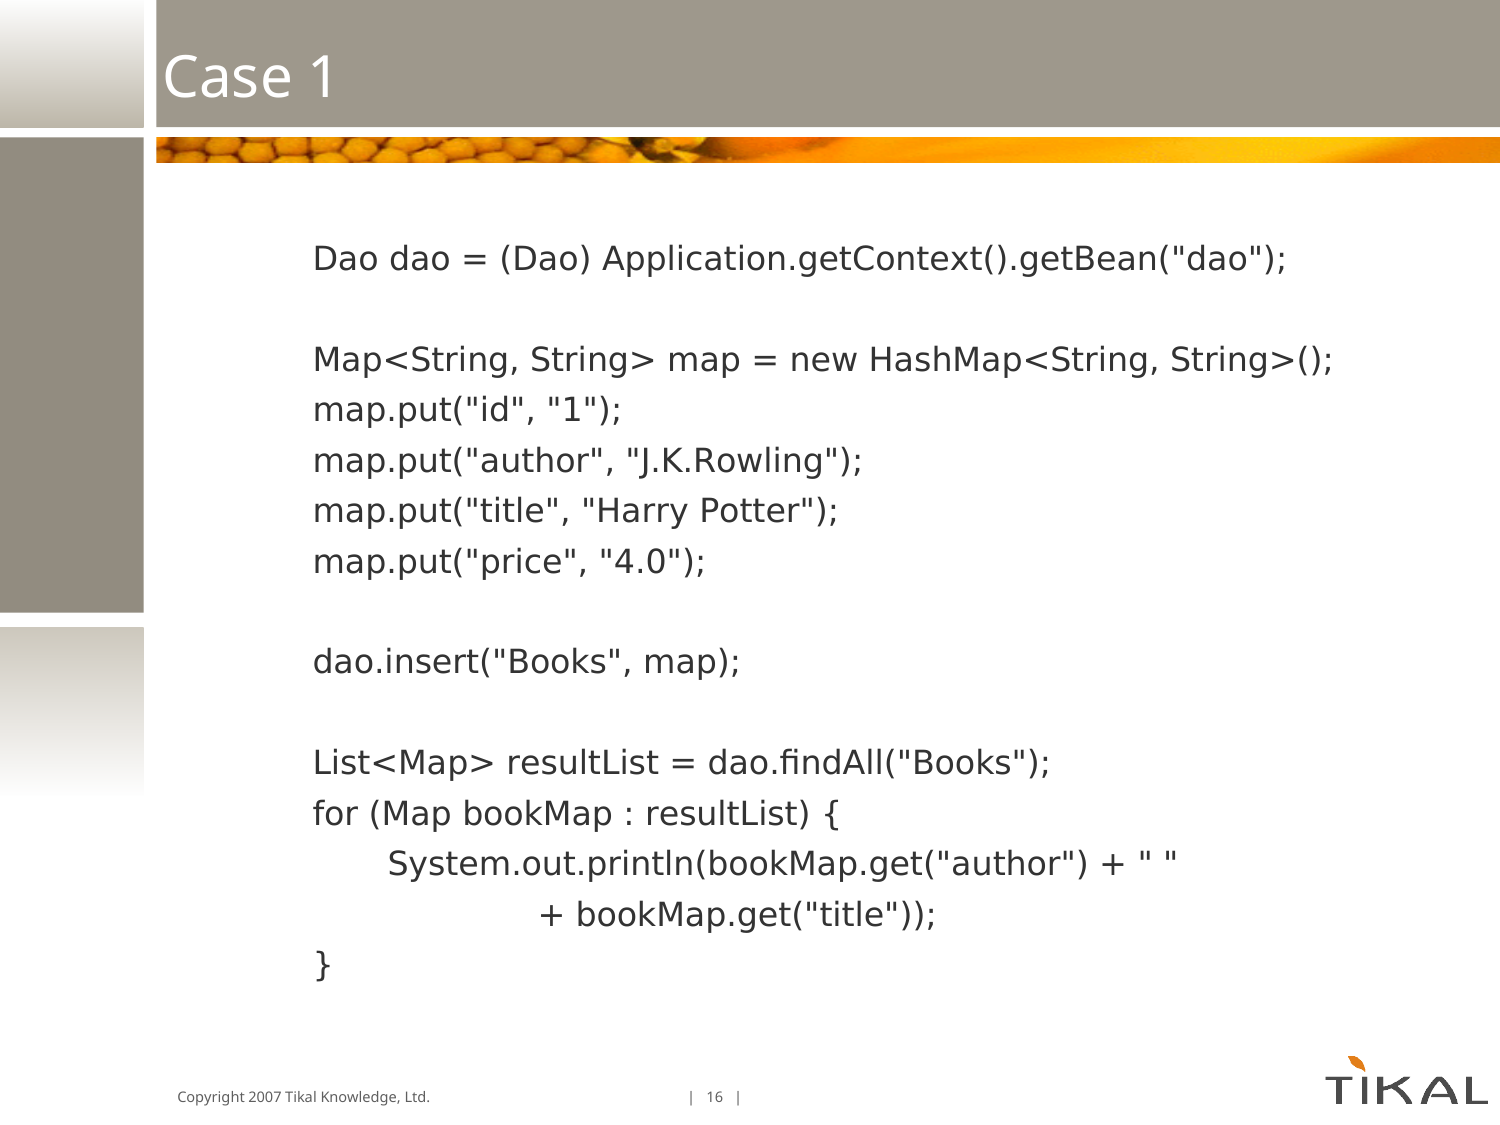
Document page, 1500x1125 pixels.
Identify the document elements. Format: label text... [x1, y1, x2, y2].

picture [1312, 1034, 1500, 1125]
picture [156, 137, 1500, 163]
title Case 1 [162, 24, 1449, 125]
subtitle Dao dao = (Dao) Application.getContext().getBean("dao"); Map<String, String> map = new HashMap<String, String>(); map.put("id", "1"); map.put("author", "J.K.Rowling"); map.put("title", "Harry Potter"); map.put("price", "4.0"); dao.insert("Books", map); List<Map> resultList = dao.findAll("Books"); for (Map bookMap : resultList) { System.out.println(bookMap.get("author") + " " + bookMap.get("title")); } [162, 194, 1474, 1029]
